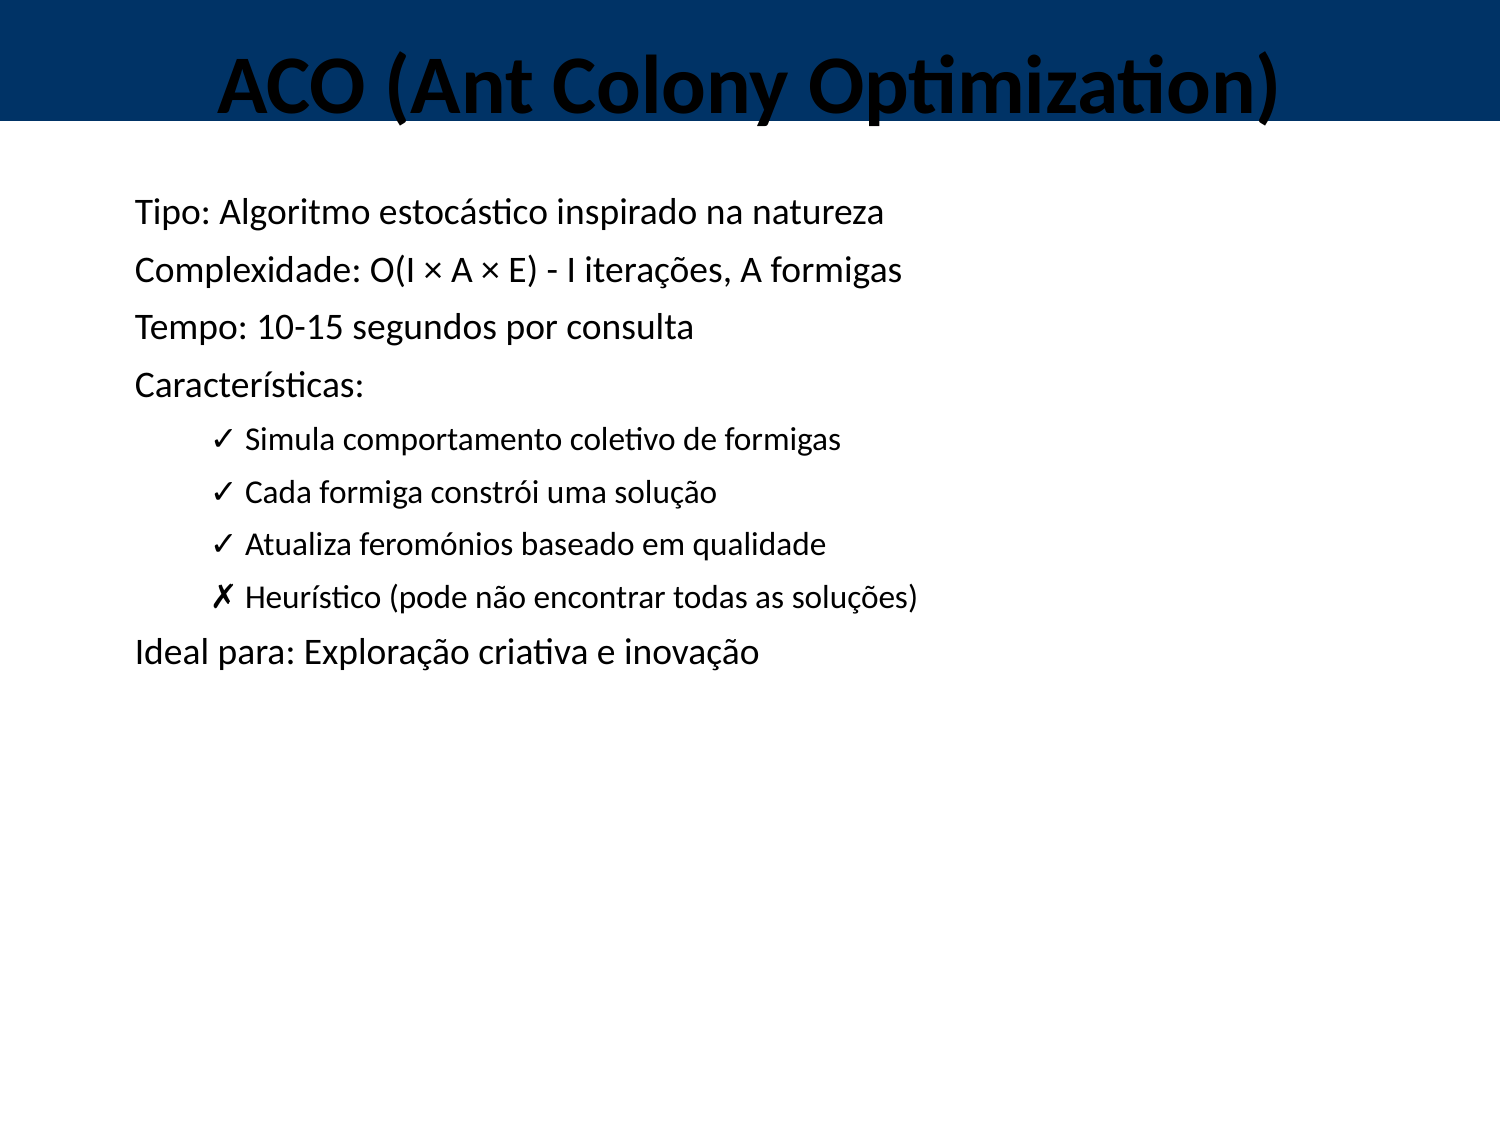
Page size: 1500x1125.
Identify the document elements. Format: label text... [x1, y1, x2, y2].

text_box [0, 0, 1500, 120]
text_box Tipo: Algoritmo estocástico inspirado na natureza Complexidade: O(I × A × E) - I iterações, A formigas Tempo: 10-15 segundos por consulta Características: ✓ Simula comportamento coletivo de formigas ✓ Cada formiga constrói uma solução ✓ Atualiza feromónios baseado em qualidade ✗ Heurístico (pode não encontrar todas as soluções) Ideal para: Exploração criativa e inovação [119, 179, 1380, 680]
text_box ACO (Ant Colony Optimization) [202, 22, 1298, 138]
